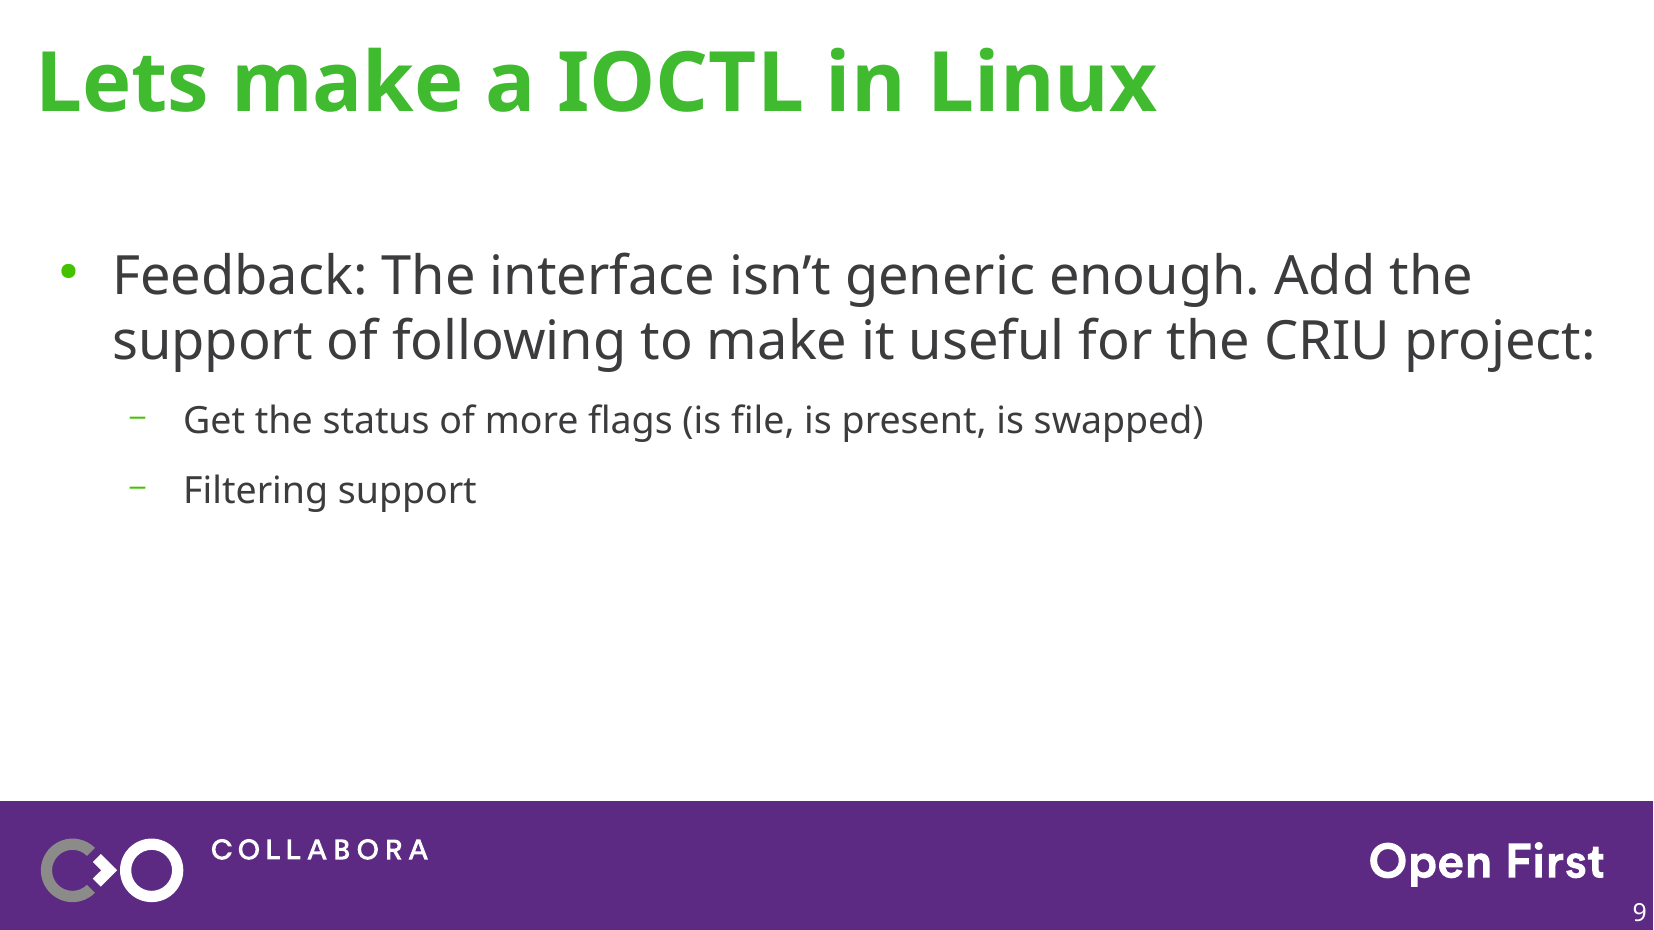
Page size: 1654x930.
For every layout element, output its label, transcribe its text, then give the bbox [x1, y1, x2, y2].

list Feedback: The interface isn’t generic enough. Add the support of following to make it useful for the CRIU project: Get the status of more flags (is file, is present, is swapped) Filtering support [41, 240, 1613, 804]
title Lets make a IOCTL in Linux [35, 28, 1608, 192]
